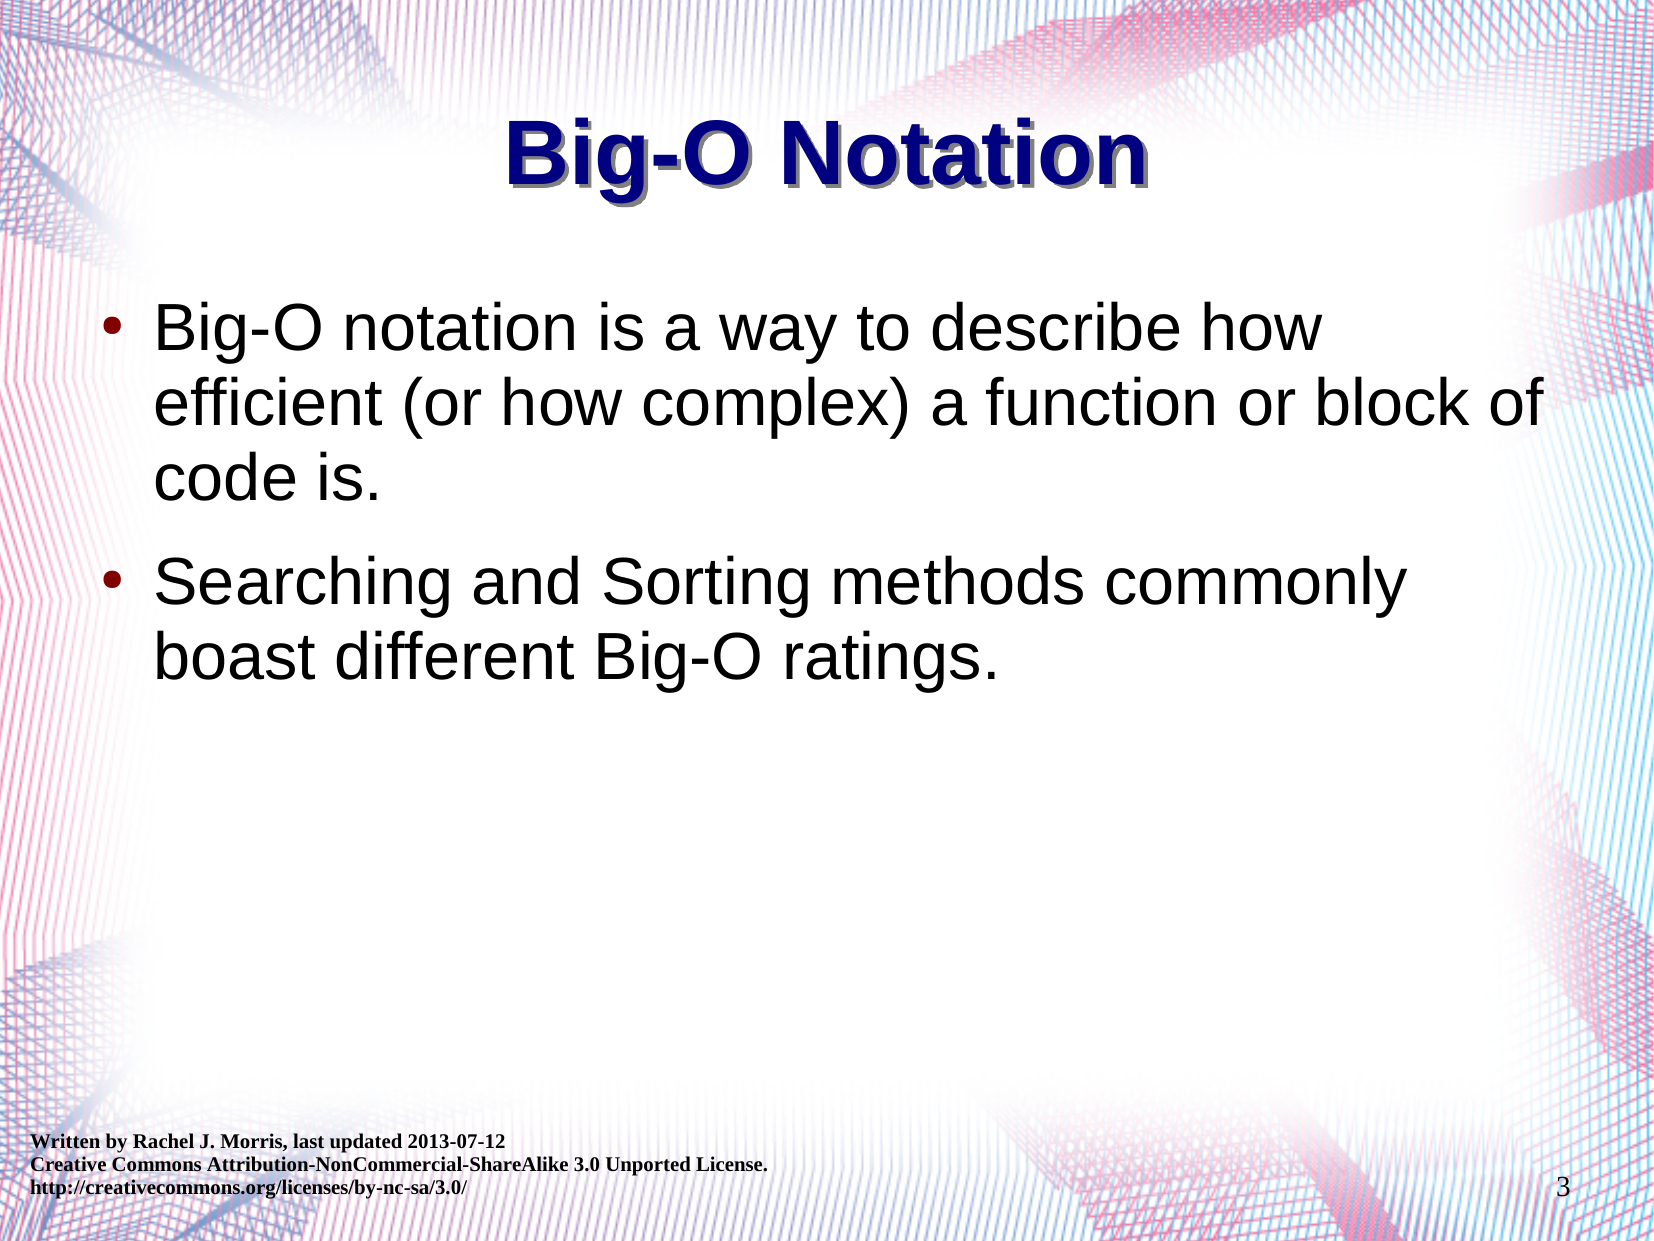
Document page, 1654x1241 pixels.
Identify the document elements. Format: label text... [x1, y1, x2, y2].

picture [0, 0, 1654, 1241]
list Big-O notation is a way to describe how efficient (or how complex) a function or block of code is. Searching and Sorting methods commonly boast different Big-O ratings. [82, 290, 1571, 1010]
title Big-O Notation [82, 49, 1571, 257]
